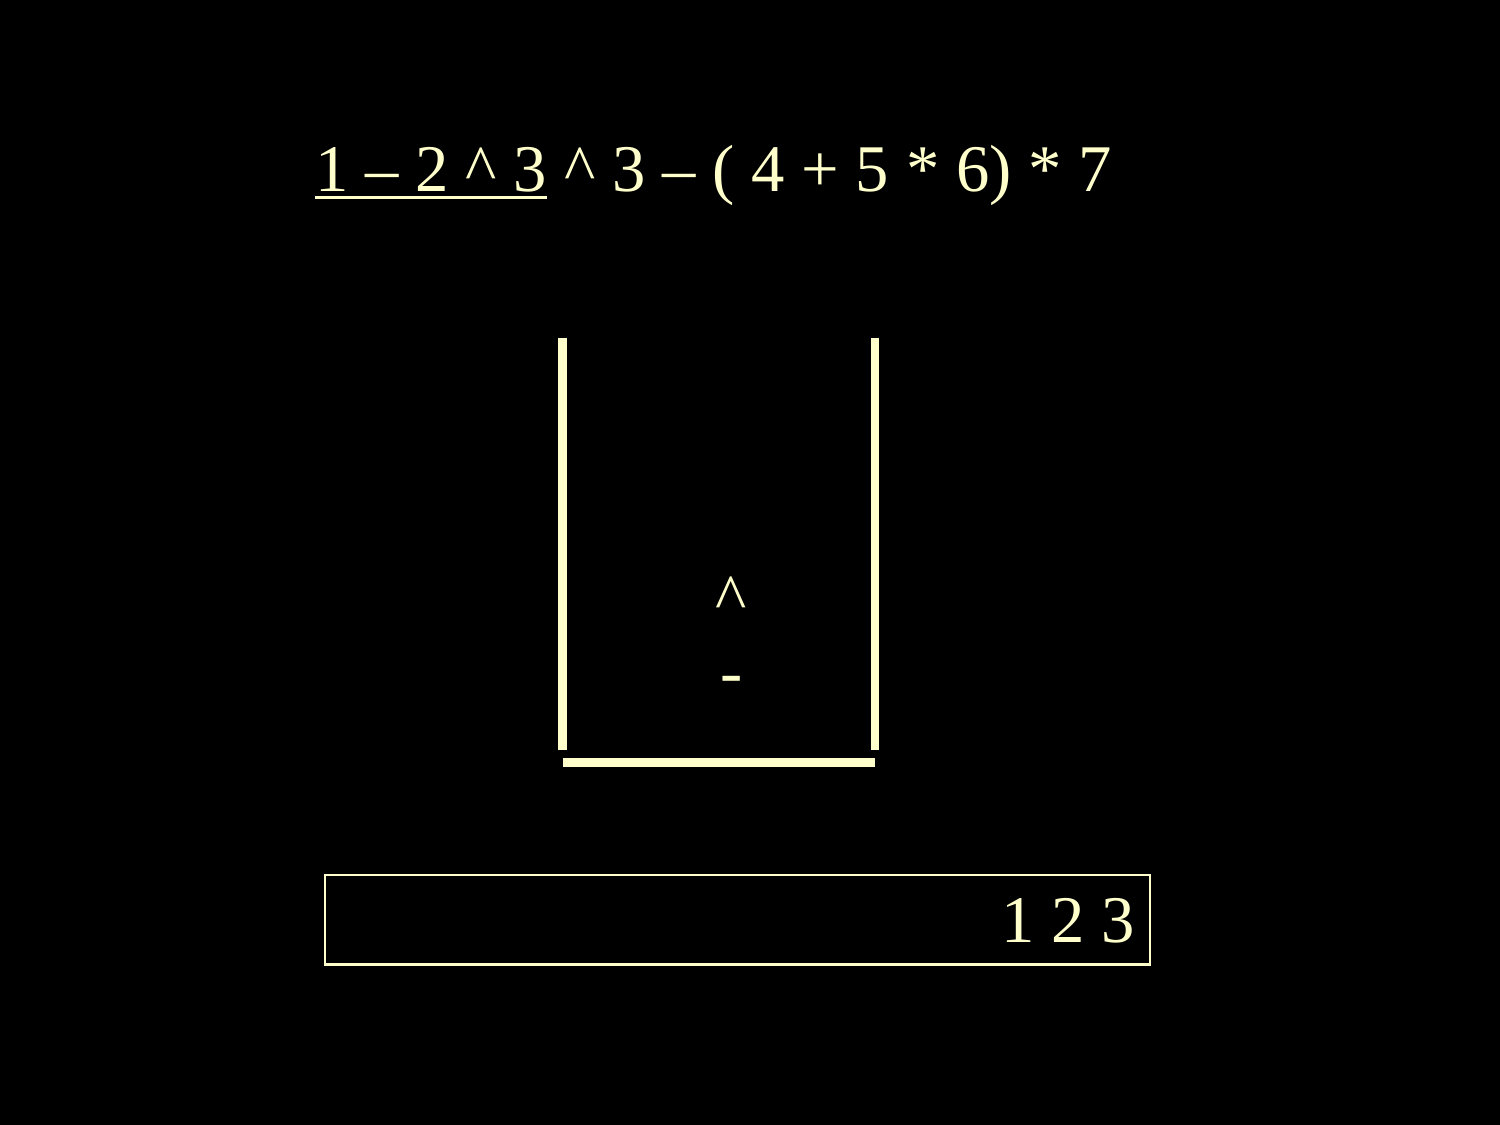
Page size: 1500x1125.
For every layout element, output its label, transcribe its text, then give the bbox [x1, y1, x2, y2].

text_box 1 2 3 [325, 874, 1150, 965]
text_box 1 – 2 ^ 3 ^ 3 – ( 4 + 5 * 6) * 7 [300, 124, 1238, 215]
text_box ^ - [624, 349, 838, 717]
